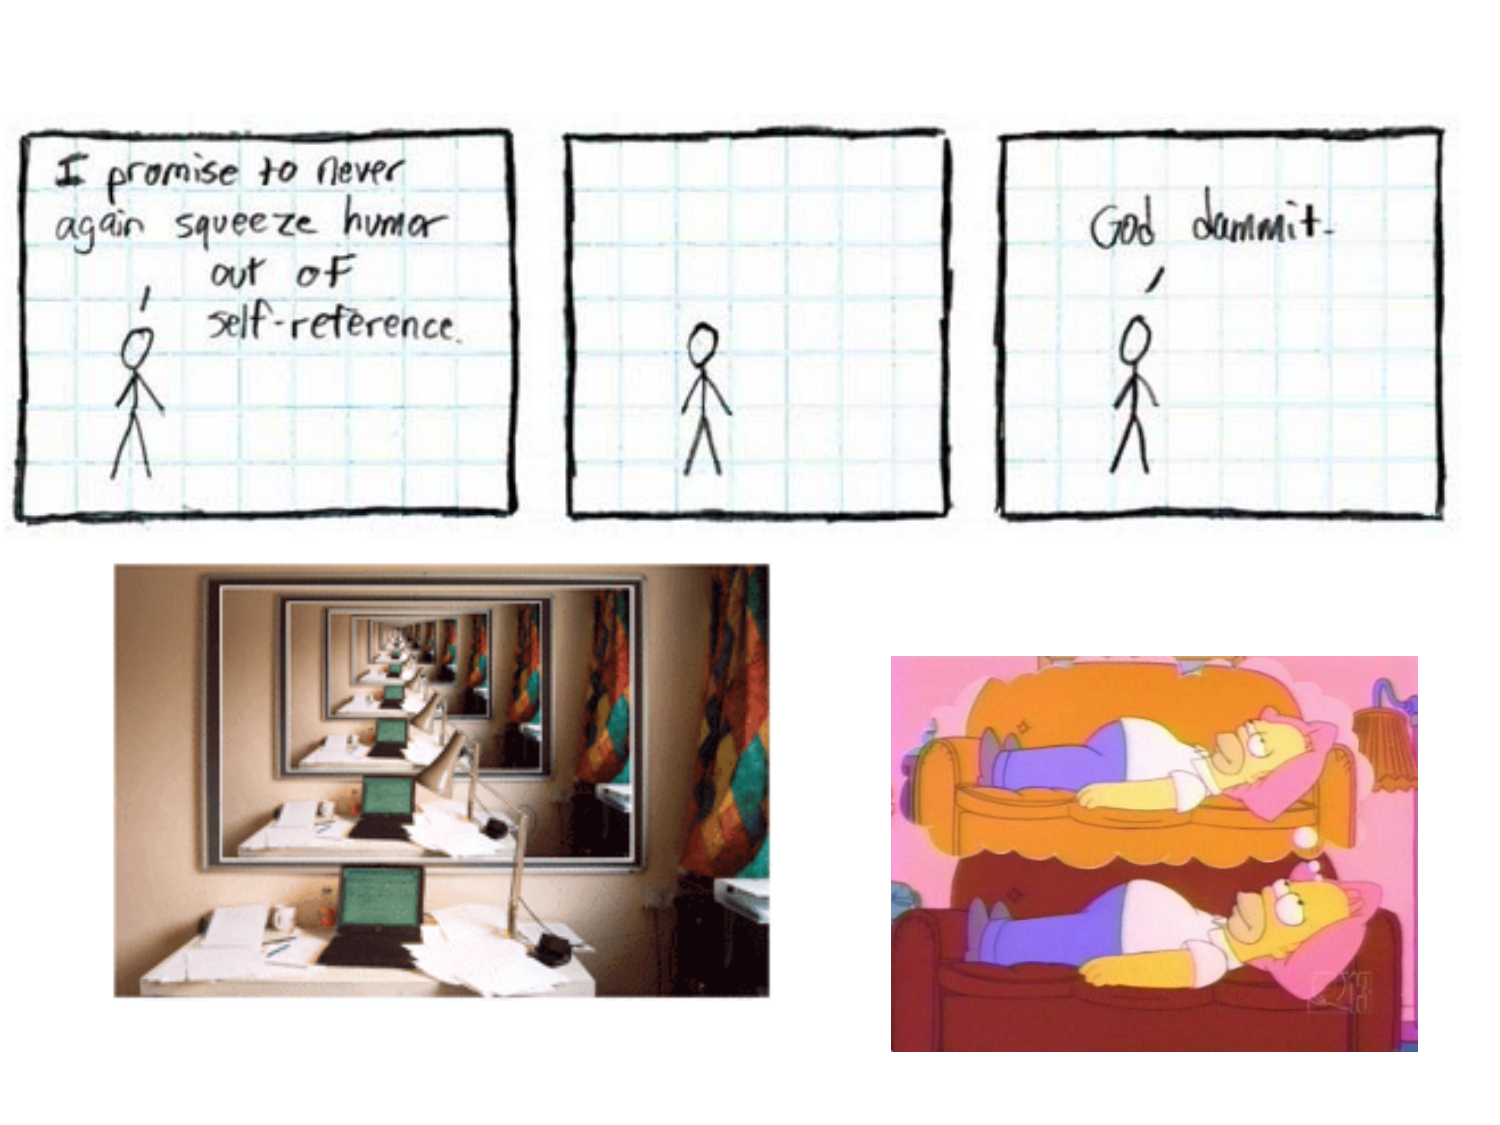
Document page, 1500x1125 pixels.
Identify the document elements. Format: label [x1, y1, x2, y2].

picture [891, 656, 1418, 1052]
picture [112, 562, 773, 1001]
picture [4, 113, 1461, 539]
